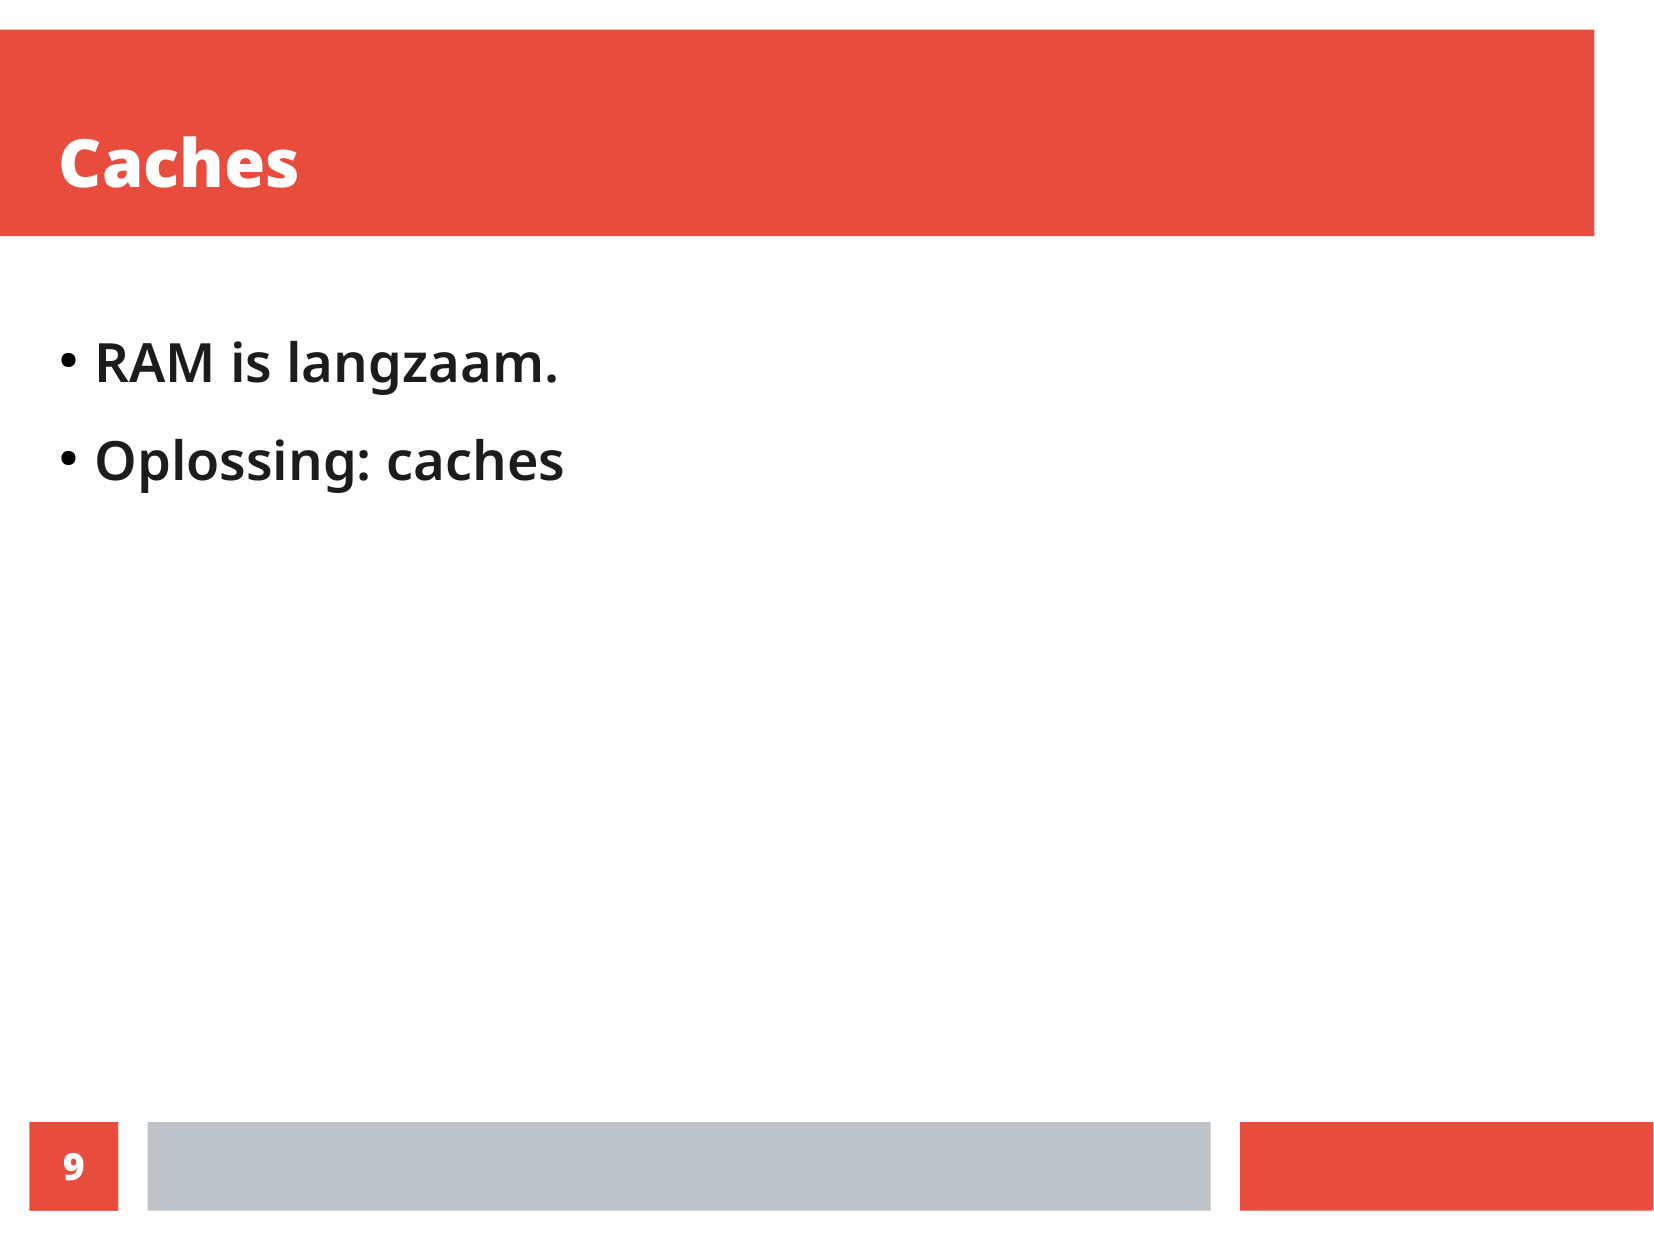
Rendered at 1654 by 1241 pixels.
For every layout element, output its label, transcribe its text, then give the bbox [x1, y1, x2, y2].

title Caches [59, 59, 1595, 207]
list RAM is langzaam. Oplossing: caches [59, 324, 1565, 1093]
